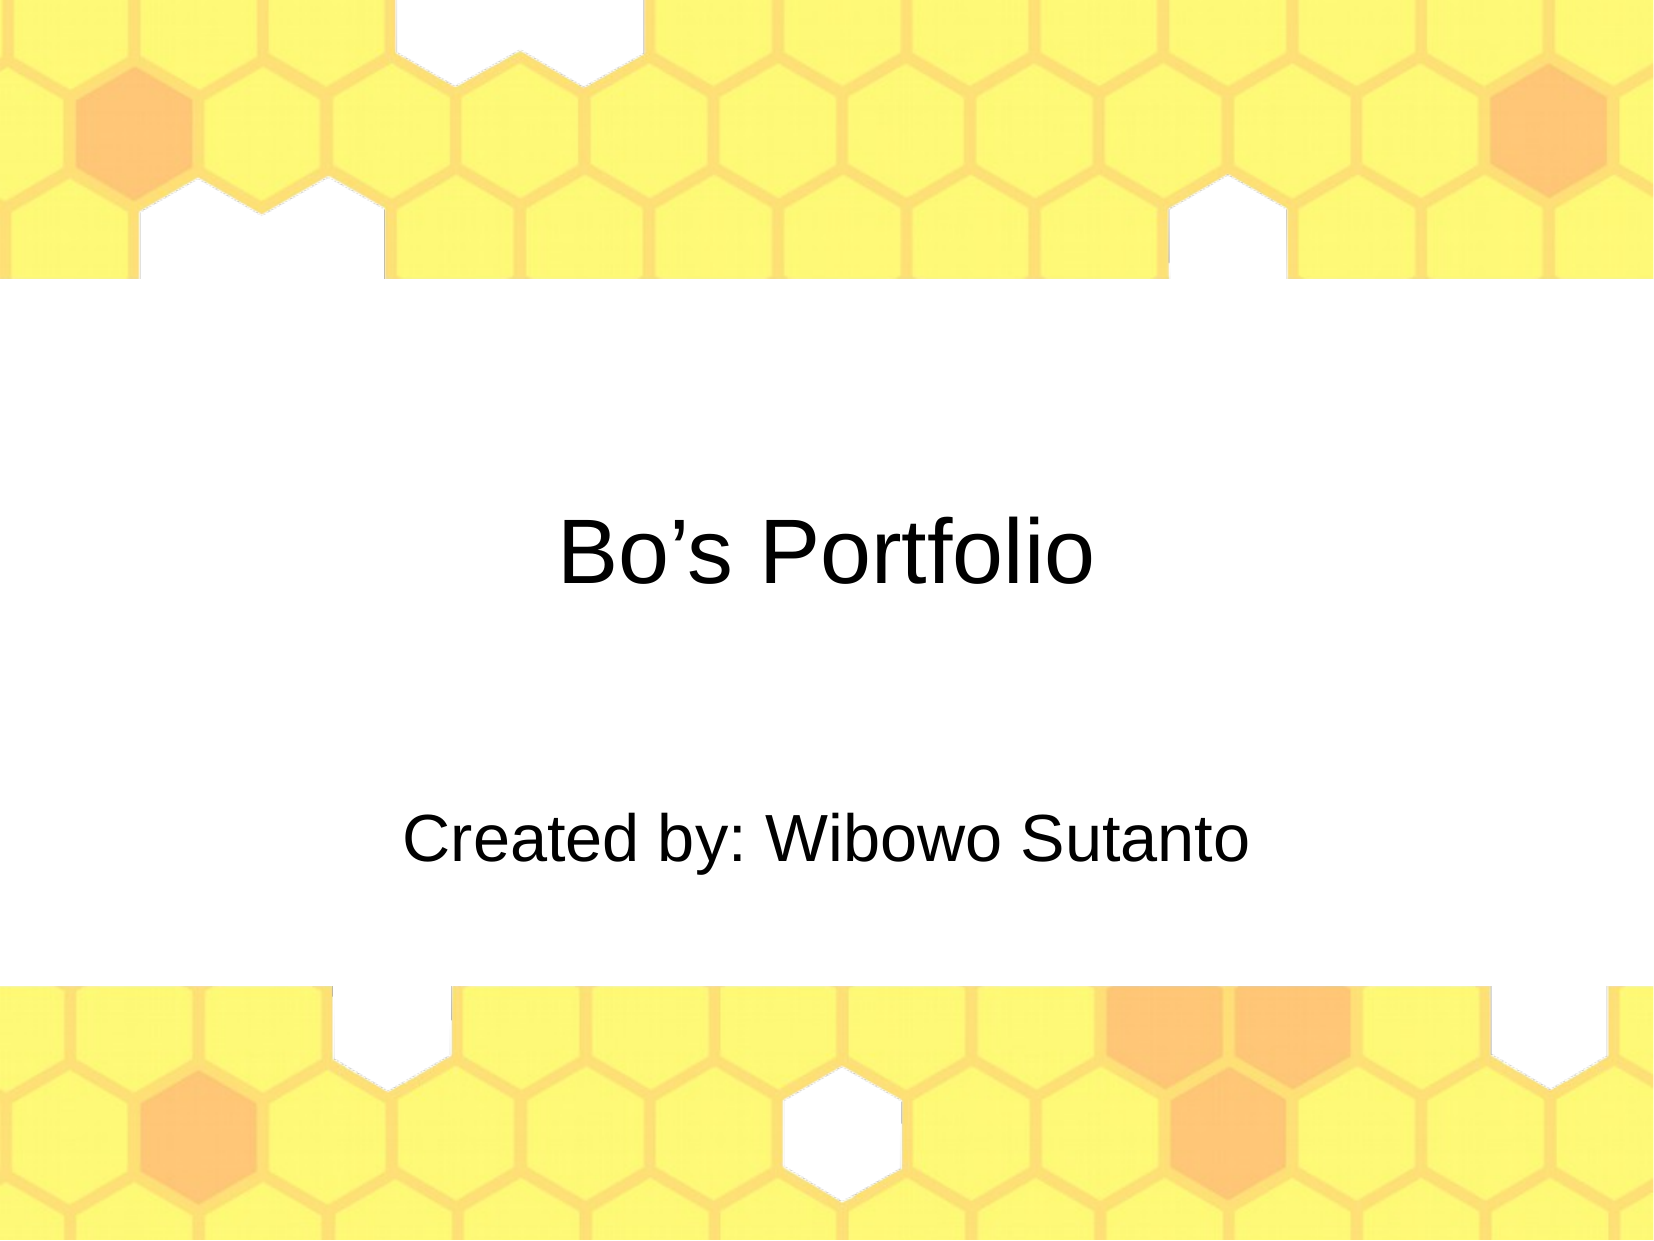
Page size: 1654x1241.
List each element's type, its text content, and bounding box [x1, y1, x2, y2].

subtitle Created by: Wibowo Sutanto [82, 744, 1571, 934]
title Bo’s Portfolio [82, 418, 1571, 686]
picture [0, 0, 1654, 279]
picture [0, 986, 1654, 1240]
